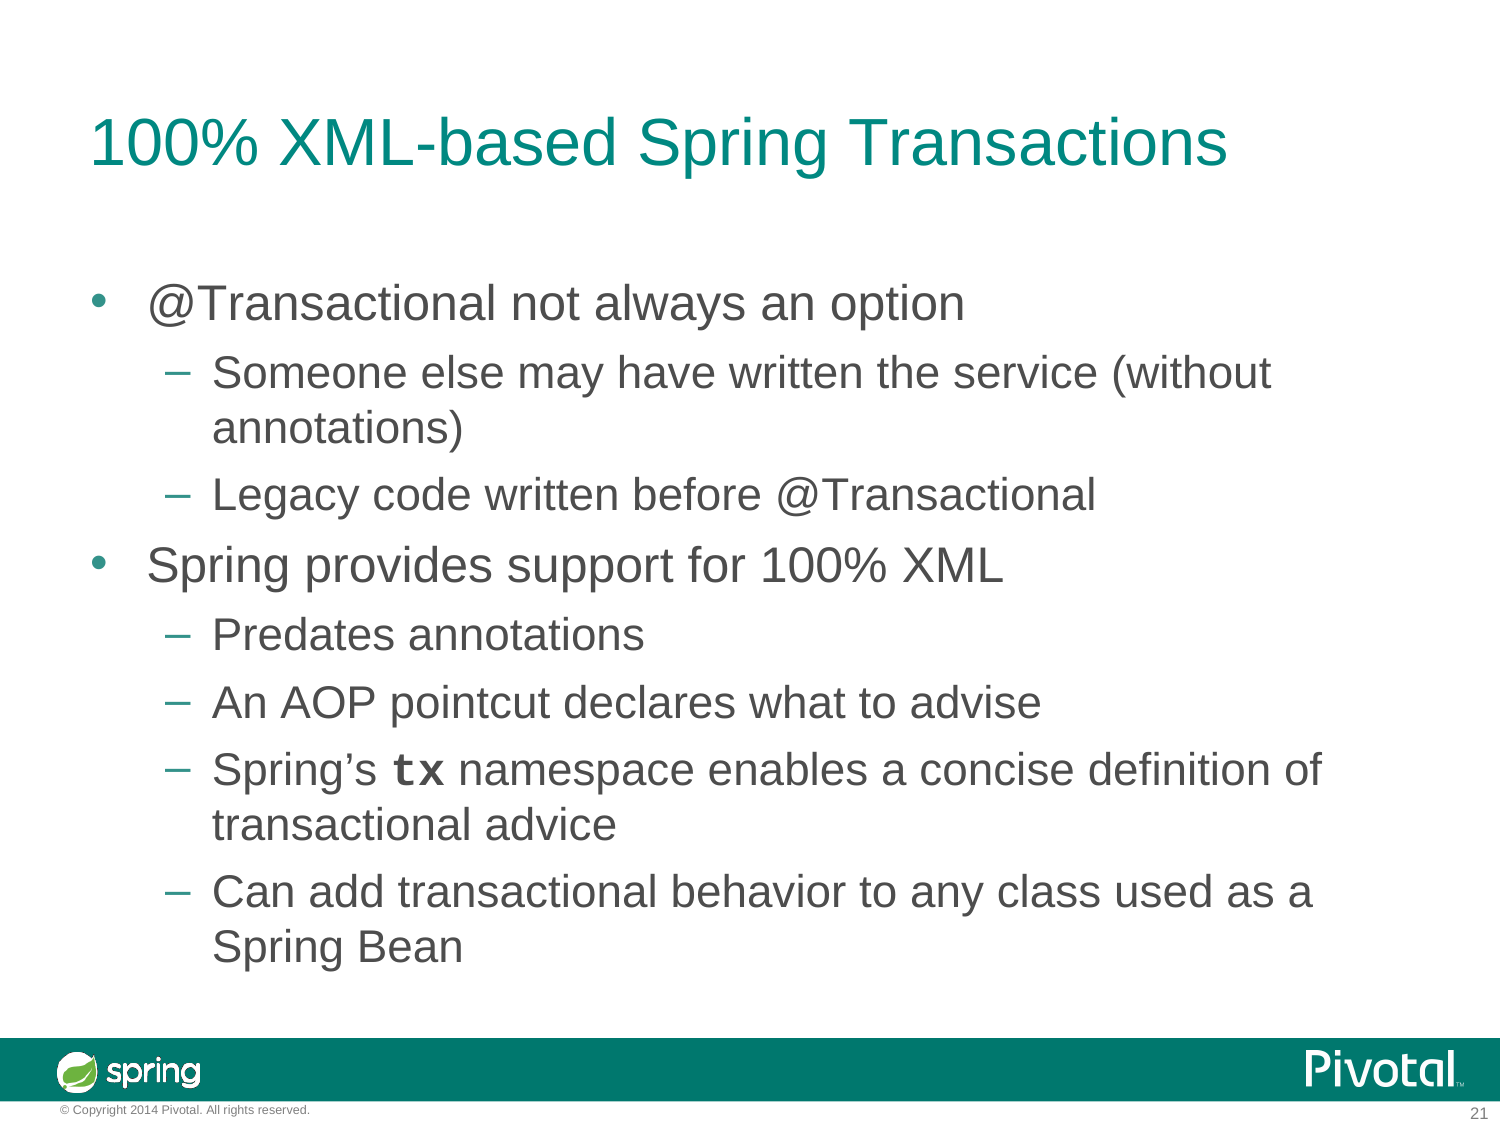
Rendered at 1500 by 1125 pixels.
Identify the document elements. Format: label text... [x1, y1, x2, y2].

picture [32, 1041, 210, 1103]
picture [1306, 1050, 1464, 1087]
title 100% XML-based Spring Transactions [75, 44, 1426, 233]
list @Transactional not always an option Someone else may have written the service (without annotations) Legacy code written before @Transactional Spring provides support for 100% XML Predates annotations An AOP pointcut declares what to advise Spring’s tx namespace enables a concise definition of transactional advice Can add transactional behavior to any class used as a Spring Bean [75, 262, 1426, 1005]
